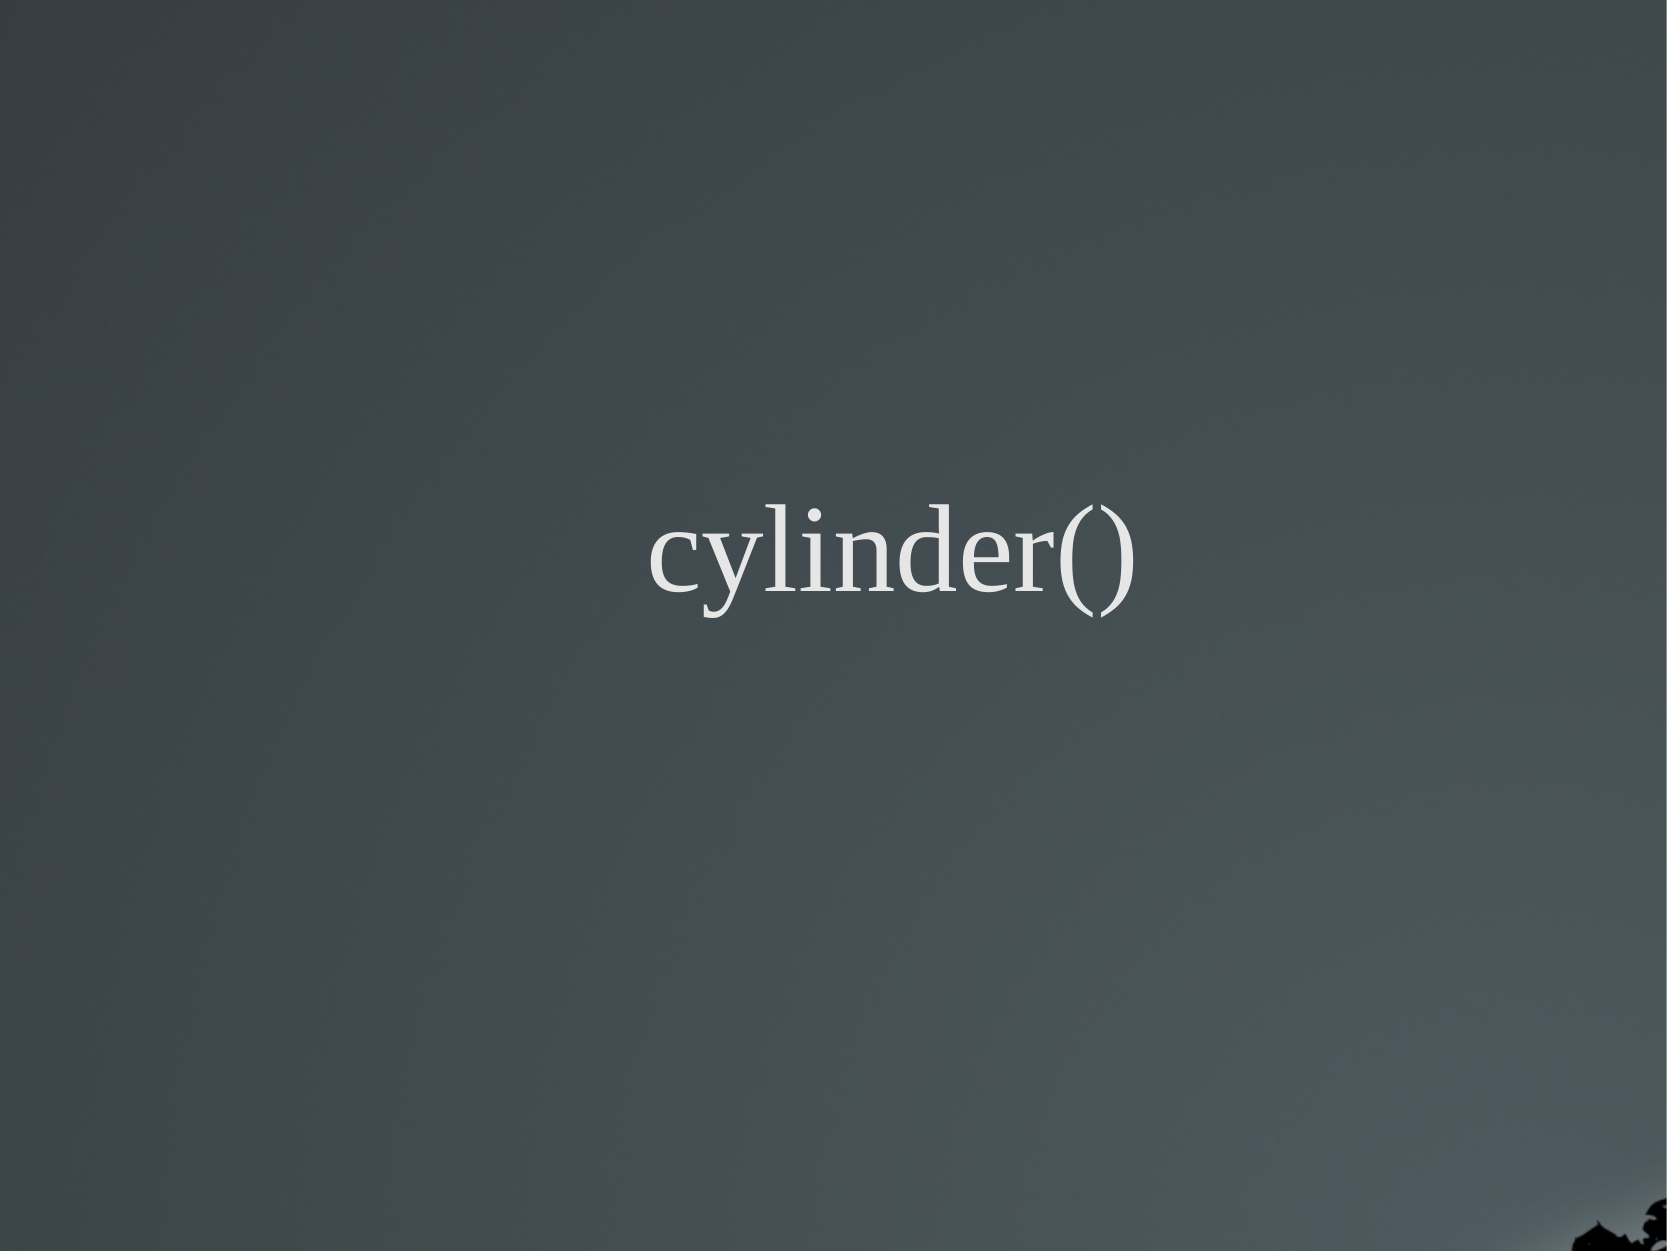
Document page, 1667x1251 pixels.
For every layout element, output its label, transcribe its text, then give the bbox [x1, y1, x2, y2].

list cylinder() [142, 471, 1607, 745]
picture [0, 0, 1667, 1251]
